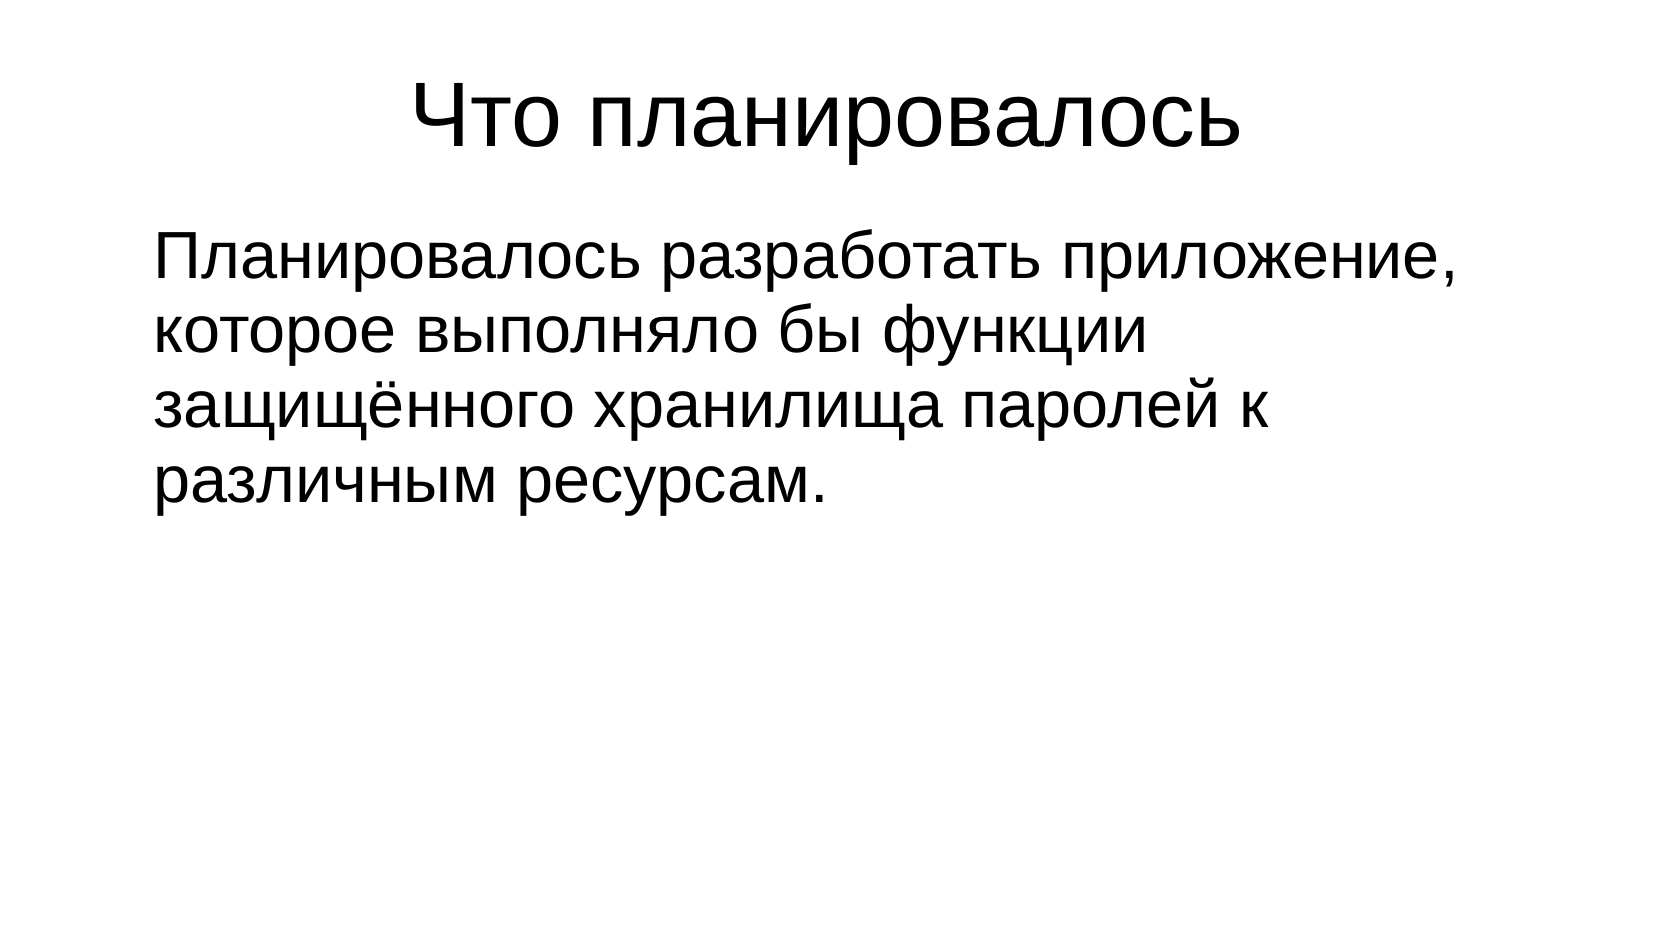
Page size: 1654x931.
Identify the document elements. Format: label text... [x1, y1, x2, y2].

title Что планировалось [82, 37, 1571, 193]
list Планировалось разработать приложение, которое выполняло бы функции защищённого хранилища паролей к различным ресурсам. [82, 217, 1571, 758]
